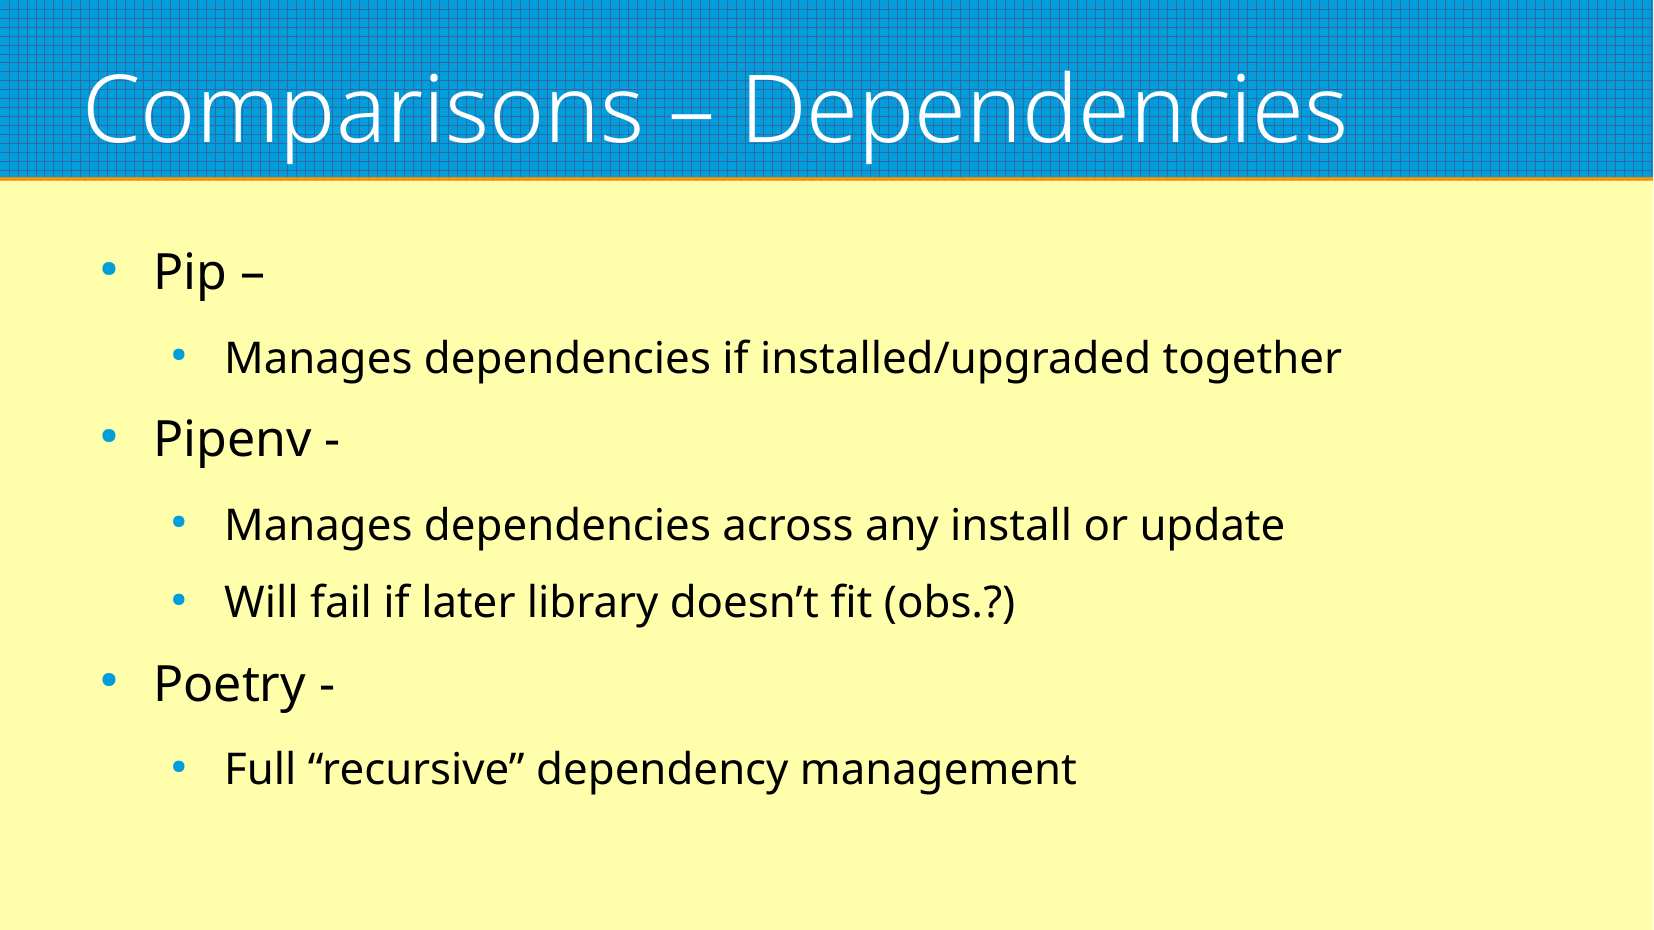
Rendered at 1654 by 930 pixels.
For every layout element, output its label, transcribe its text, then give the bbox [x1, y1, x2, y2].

title Comparisons – Dependencies [82, 14, 1571, 171]
list Pip – Manages dependencies if installed/upgraded together Pipenv - Manages dependencies across any install or update Will fail if later library doesn’t fit (obs.?) Poetry - Full “recursive” dependency management [82, 236, 1562, 810]
